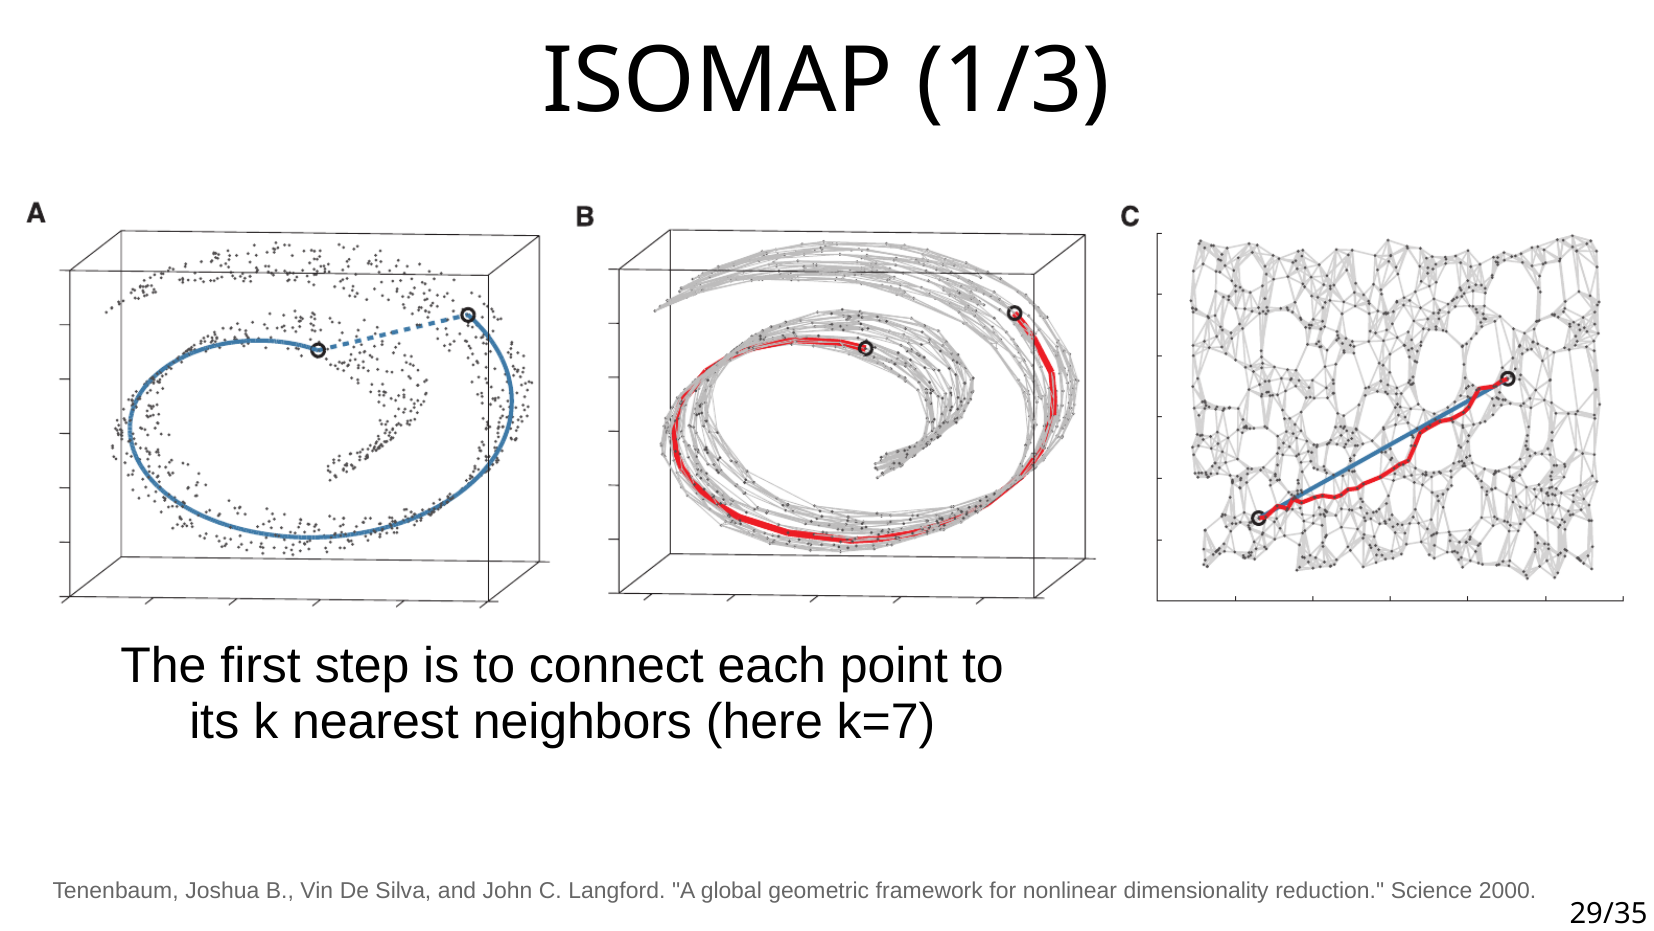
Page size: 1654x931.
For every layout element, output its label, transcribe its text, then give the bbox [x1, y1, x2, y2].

text_box Tenenbaum, Joshua B., Vin De Silva, and John C. Langford. "A global geometric framework for nonlinear dimensionality reduction." Science 2000. [0, 870, 1591, 931]
text_box The first step is to connect each point to its k nearest neighbors (here k=7) [75, 630, 1051, 766]
picture [0, 189, 1653, 616]
title ISOMAP (1/3) [82, 1, 1571, 151]
